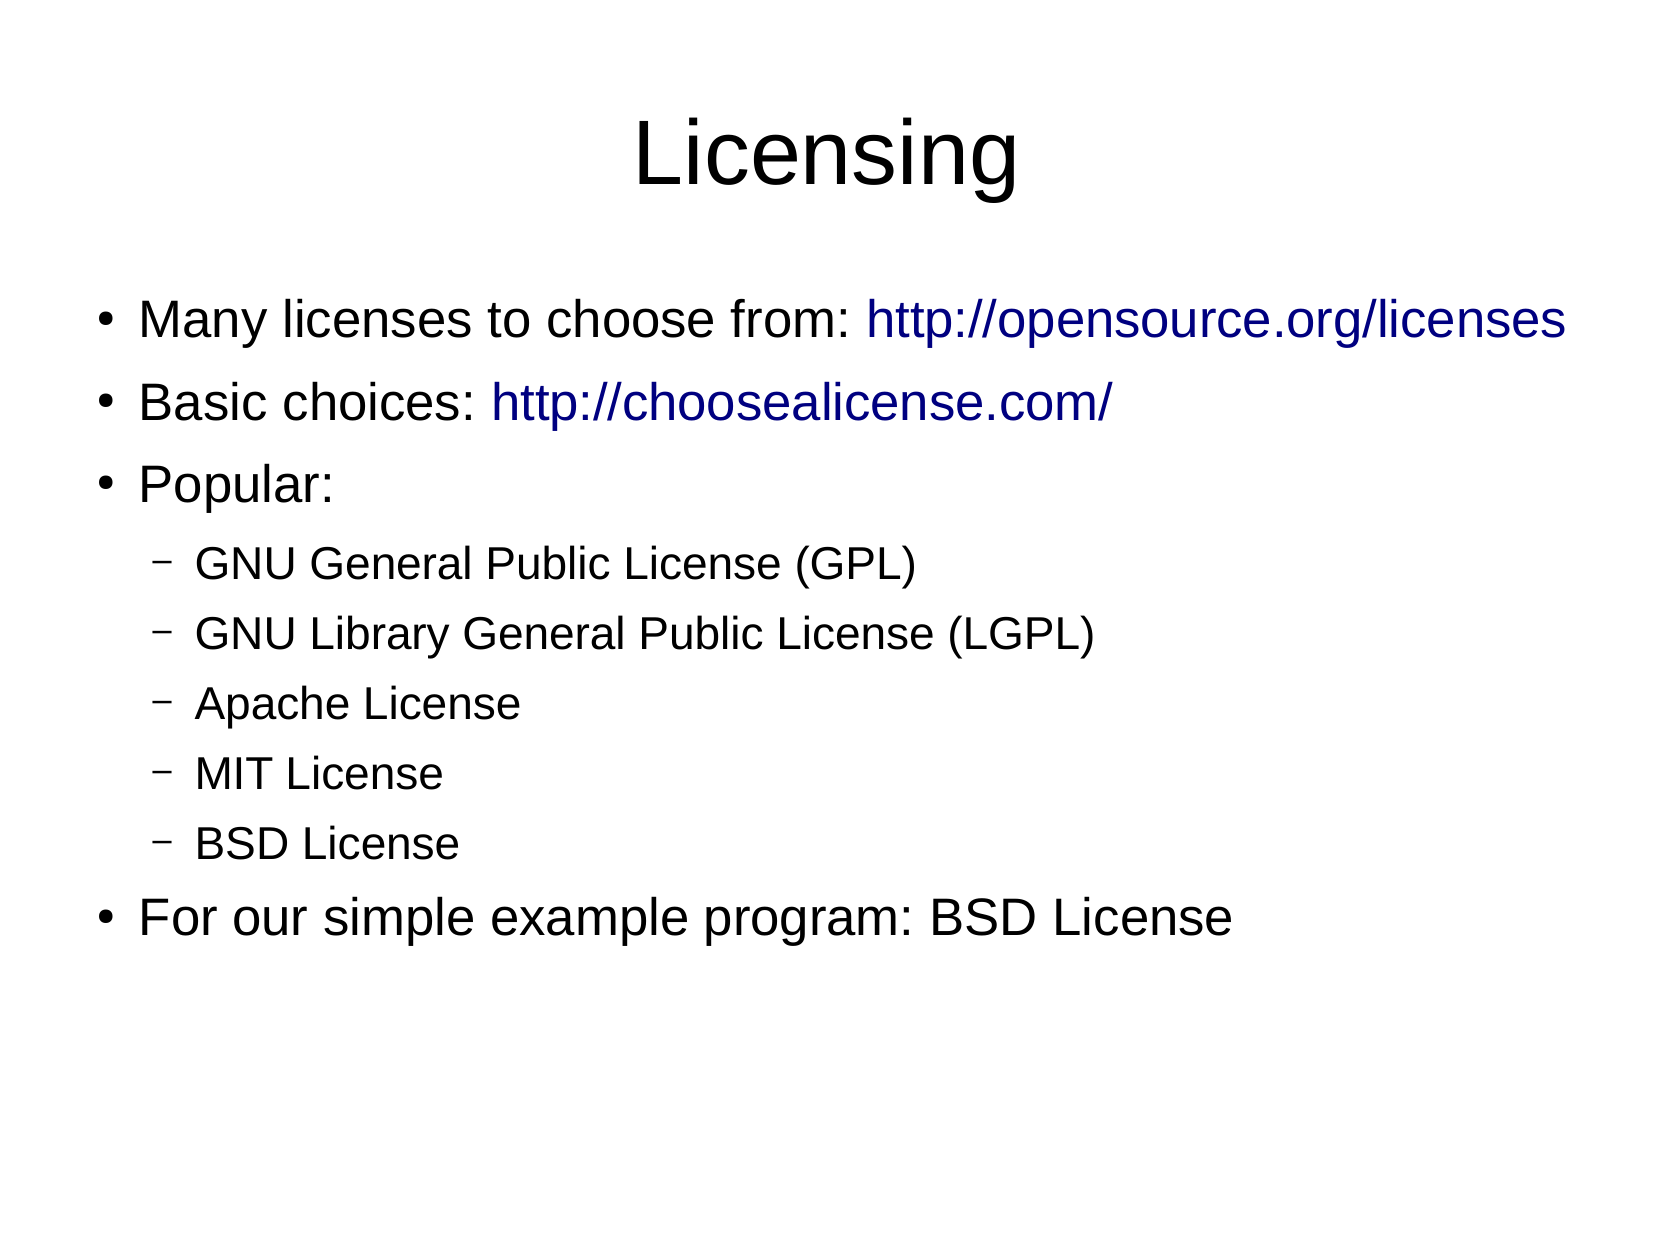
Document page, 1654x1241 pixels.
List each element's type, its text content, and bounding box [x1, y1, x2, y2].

title Licensing [82, 49, 1571, 257]
list Many licenses to choose from: http://opensource.org/licenses Basic choices: http://choosealicense.com/ Popular: GNU General Public License (GPL) GNU Library General Public License (LGPL) Apache License MIT License BSD License For our simple example program: BSD License [82, 290, 1571, 1010]
